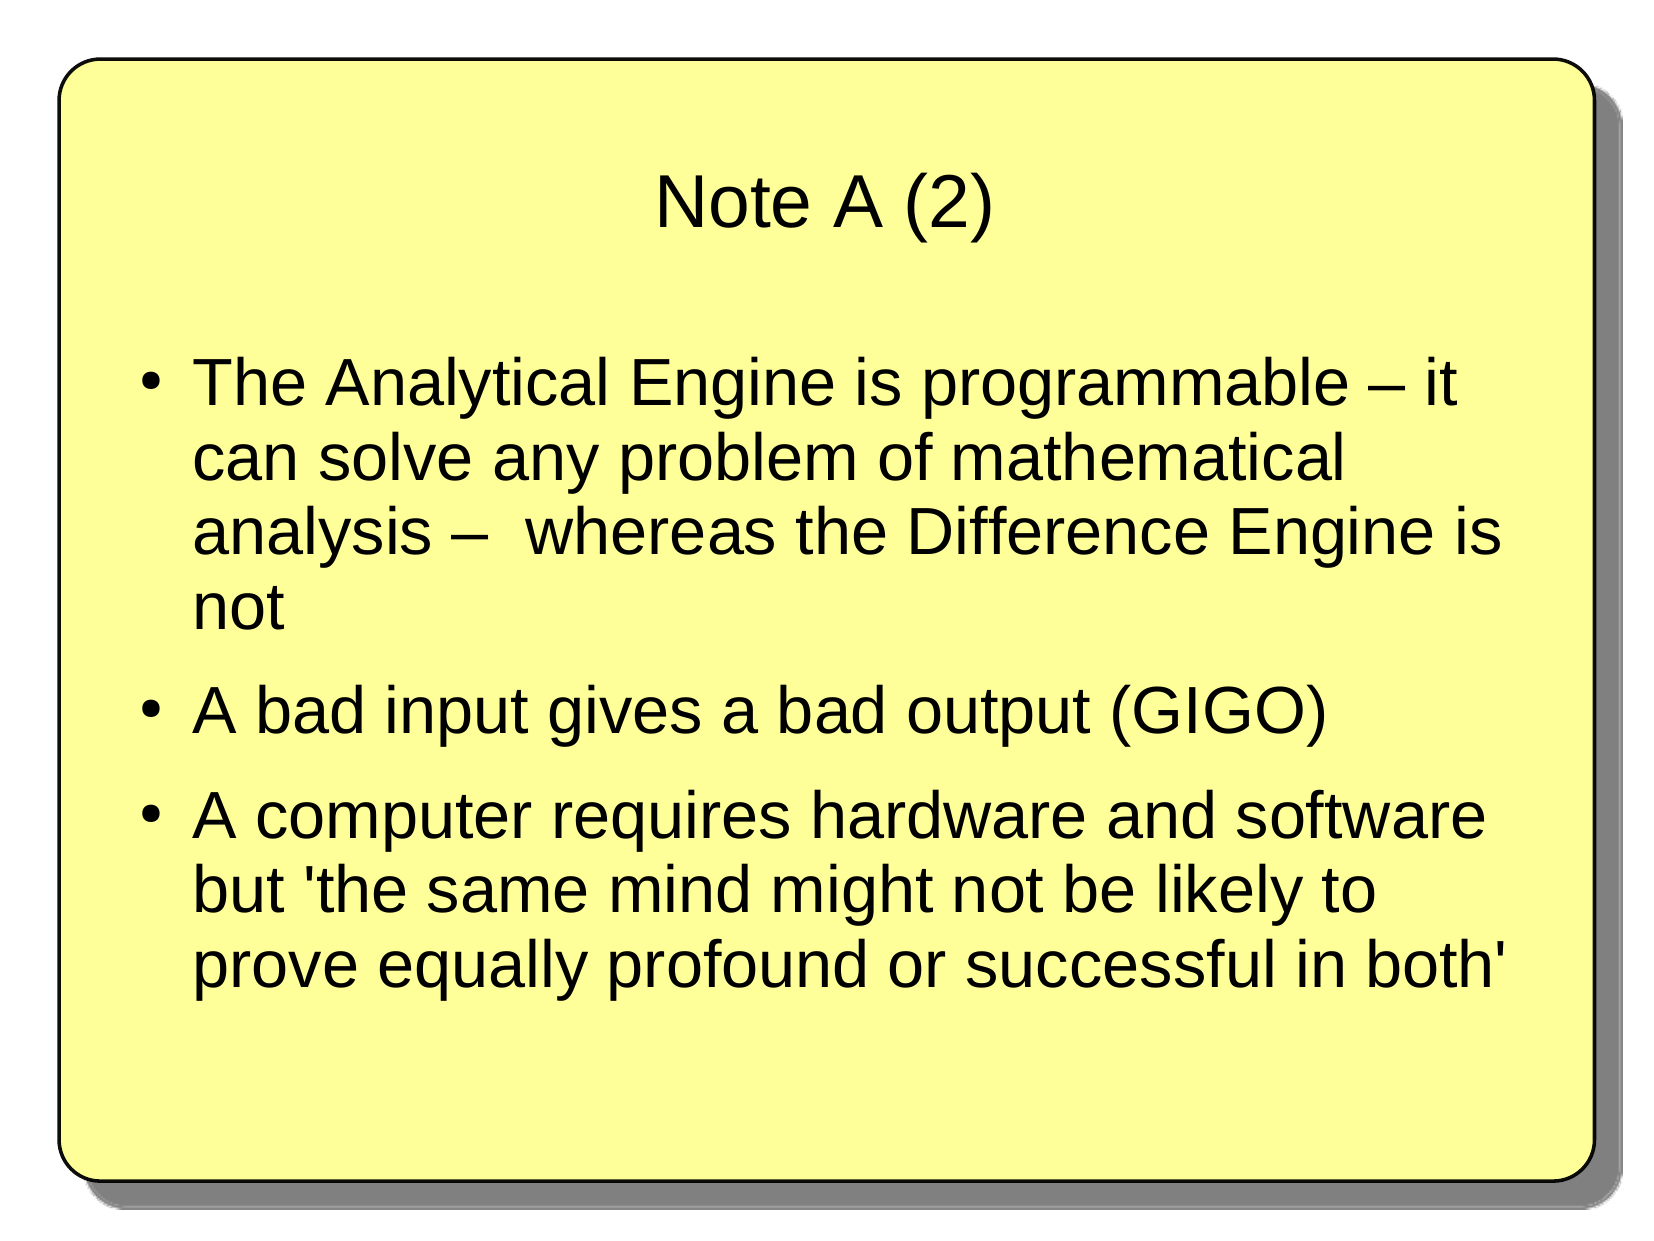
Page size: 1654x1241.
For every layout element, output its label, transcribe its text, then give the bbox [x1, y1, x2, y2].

list The Analytical Engine is programmable – it can solve any problem of mathematical analysis – whereas the Difference Engine is not A bad input gives a bad output (GIGO) A computer requires hardware and software but 'the same mind might not be likely to prove equally profound or successful in both' [121, 344, 1534, 1112]
title Note A (2) [118, 105, 1532, 298]
